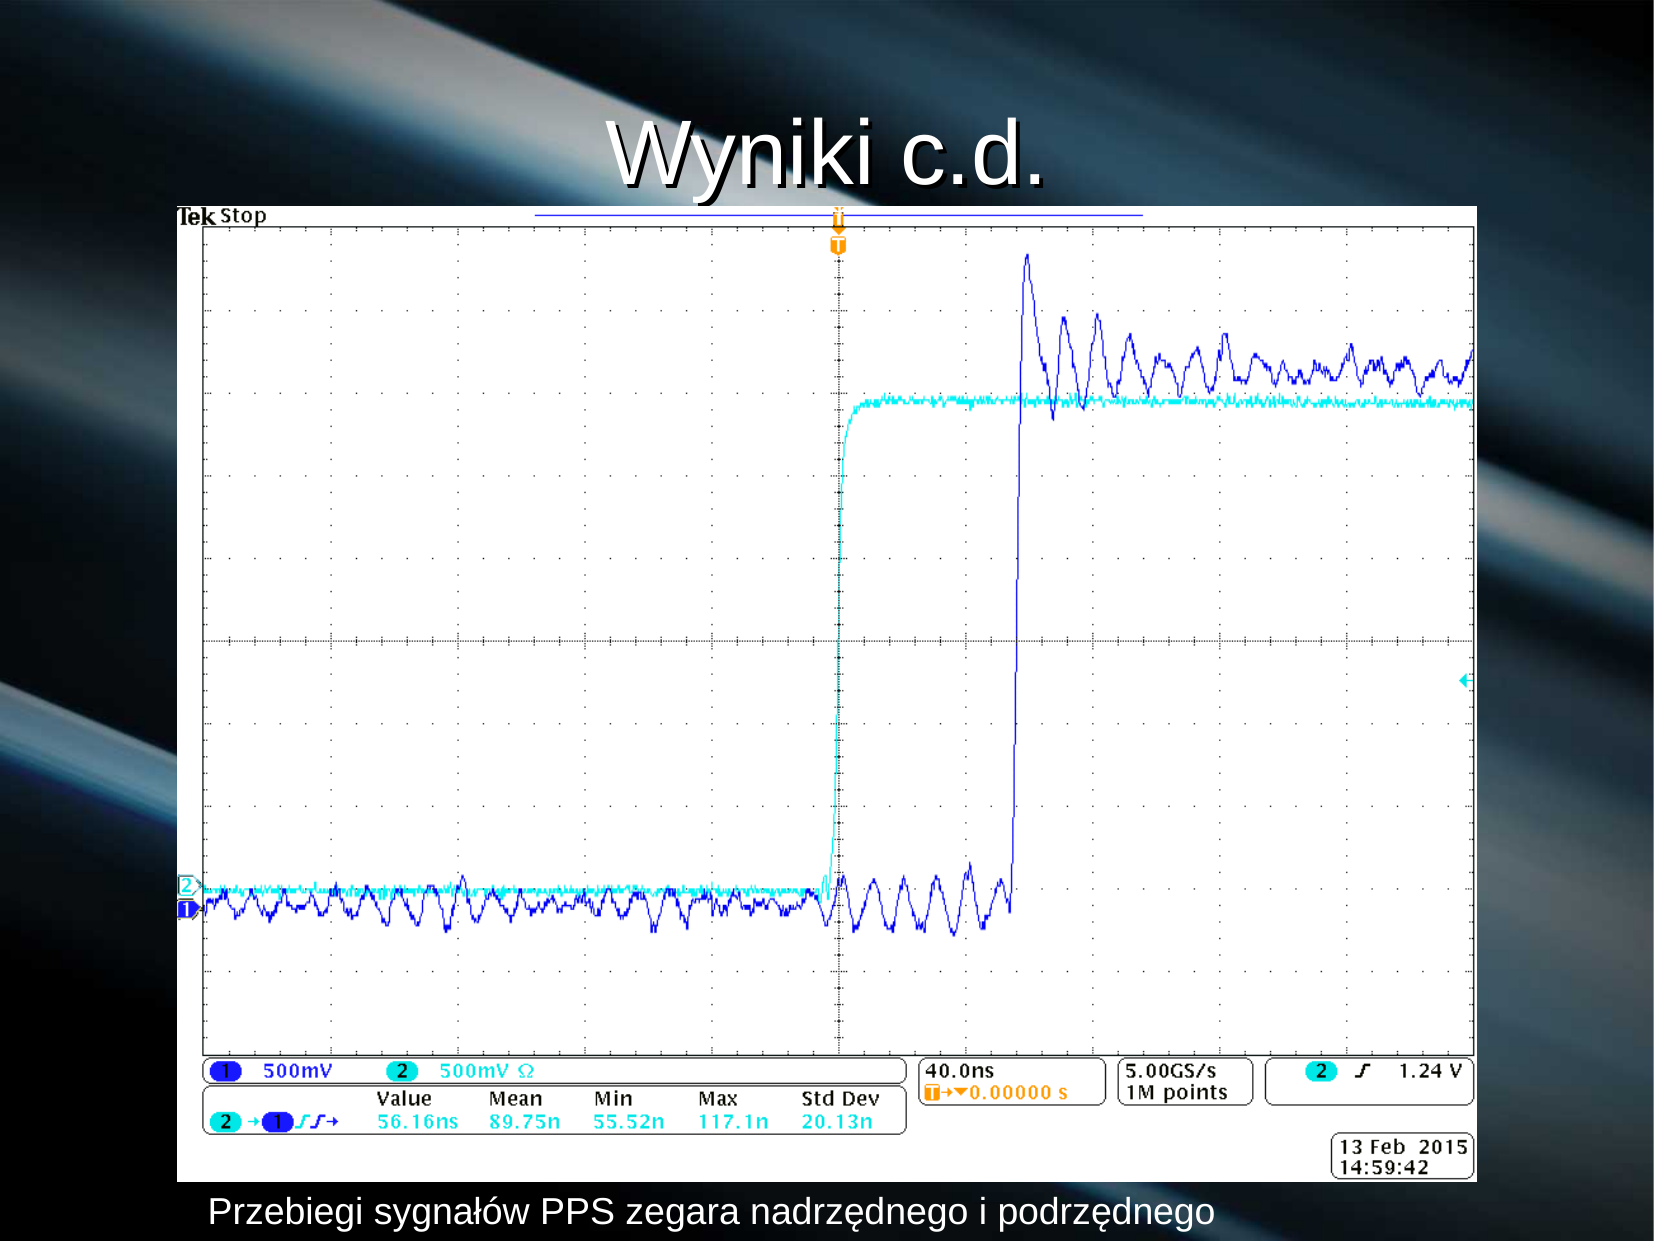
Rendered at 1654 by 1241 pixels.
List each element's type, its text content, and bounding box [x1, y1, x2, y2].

text_box Przebiegi sygnałów PPS zegara nadrzędnego i podrzędnego [192, 1183, 1231, 1241]
picture [0, 0, 1654, 1241]
title Wyniki c.d. [82, 49, 1571, 257]
